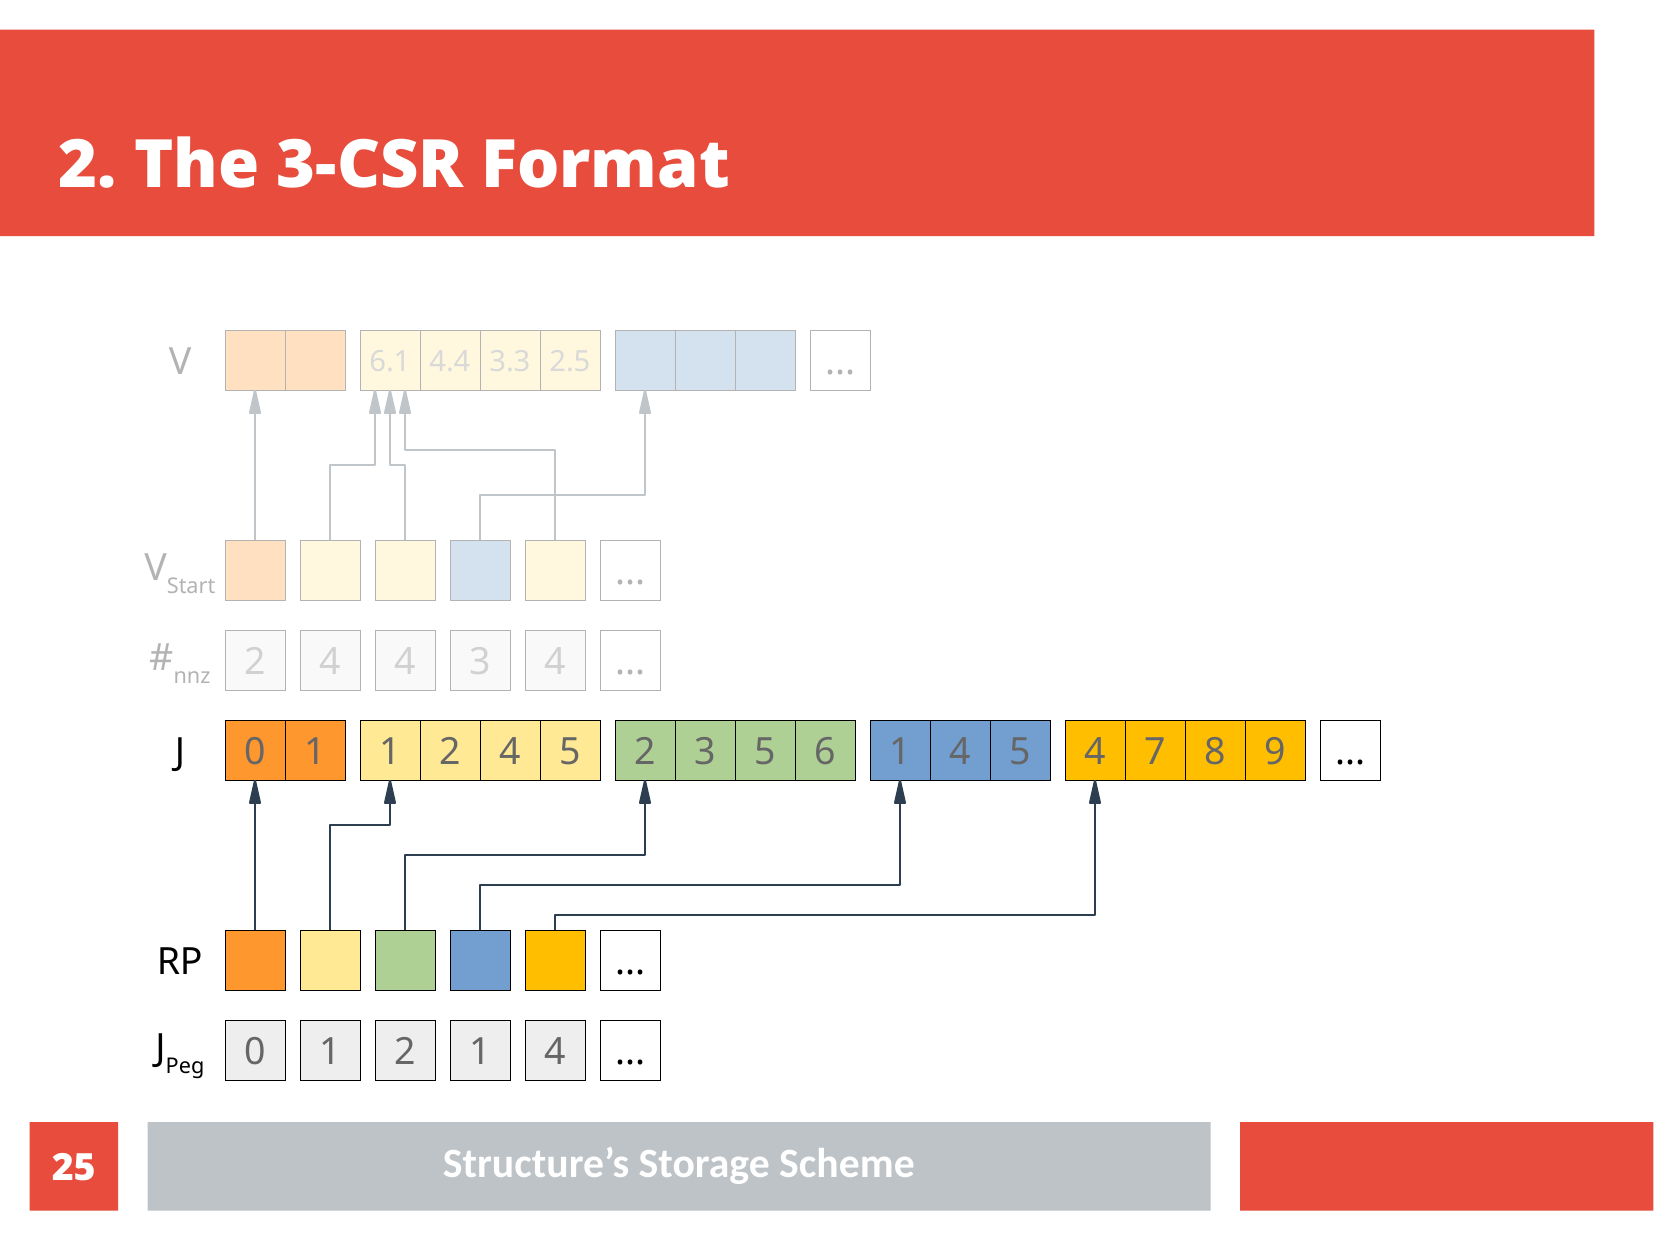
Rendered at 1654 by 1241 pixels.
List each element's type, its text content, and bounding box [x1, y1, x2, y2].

text_box [450, 930, 511, 991]
text_box [90, 285, 886, 697]
text_box 4 [525, 1020, 586, 1081]
text_box 1 [285, 720, 346, 781]
text_box 1 [300, 1020, 361, 1081]
text_box J [150, 720, 211, 781]
text_box 2 [420, 720, 480, 781]
text_box 4 [930, 720, 990, 781]
text_box [225, 930, 286, 991]
text_box Structure’s Storage Scheme [150, 1125, 1208, 1210]
text_box 1 [450, 1020, 511, 1081]
title 2. The 3-CSR Format [59, 59, 1595, 207]
text_box [525, 930, 586, 991]
text_box 0 [225, 720, 285, 781]
text_box JPeg [150, 1020, 211, 1081]
text_box 1 [870, 720, 930, 781]
text_box 0 [225, 1020, 286, 1081]
text_box [300, 930, 361, 991]
text_box 6 [795, 720, 856, 781]
text_box 4 [480, 720, 540, 781]
text_box 9 [1245, 720, 1306, 781]
text_box ... [600, 1020, 661, 1081]
text_box 8 [1185, 720, 1245, 781]
text_box 3 [675, 720, 735, 781]
text_box [375, 930, 436, 991]
text_box 5 [735, 720, 795, 781]
text_box 1 [360, 720, 420, 781]
text_box ... [600, 930, 661, 991]
text_box 2 [615, 720, 675, 781]
text_box RP [150, 930, 211, 991]
text_box 4 [1065, 720, 1125, 781]
text_box 7 [1125, 720, 1185, 781]
text_box ... [1320, 720, 1381, 781]
text_box 5 [540, 720, 601, 781]
text_box 5 [990, 720, 1051, 781]
text_box 2 [375, 1020, 436, 1081]
